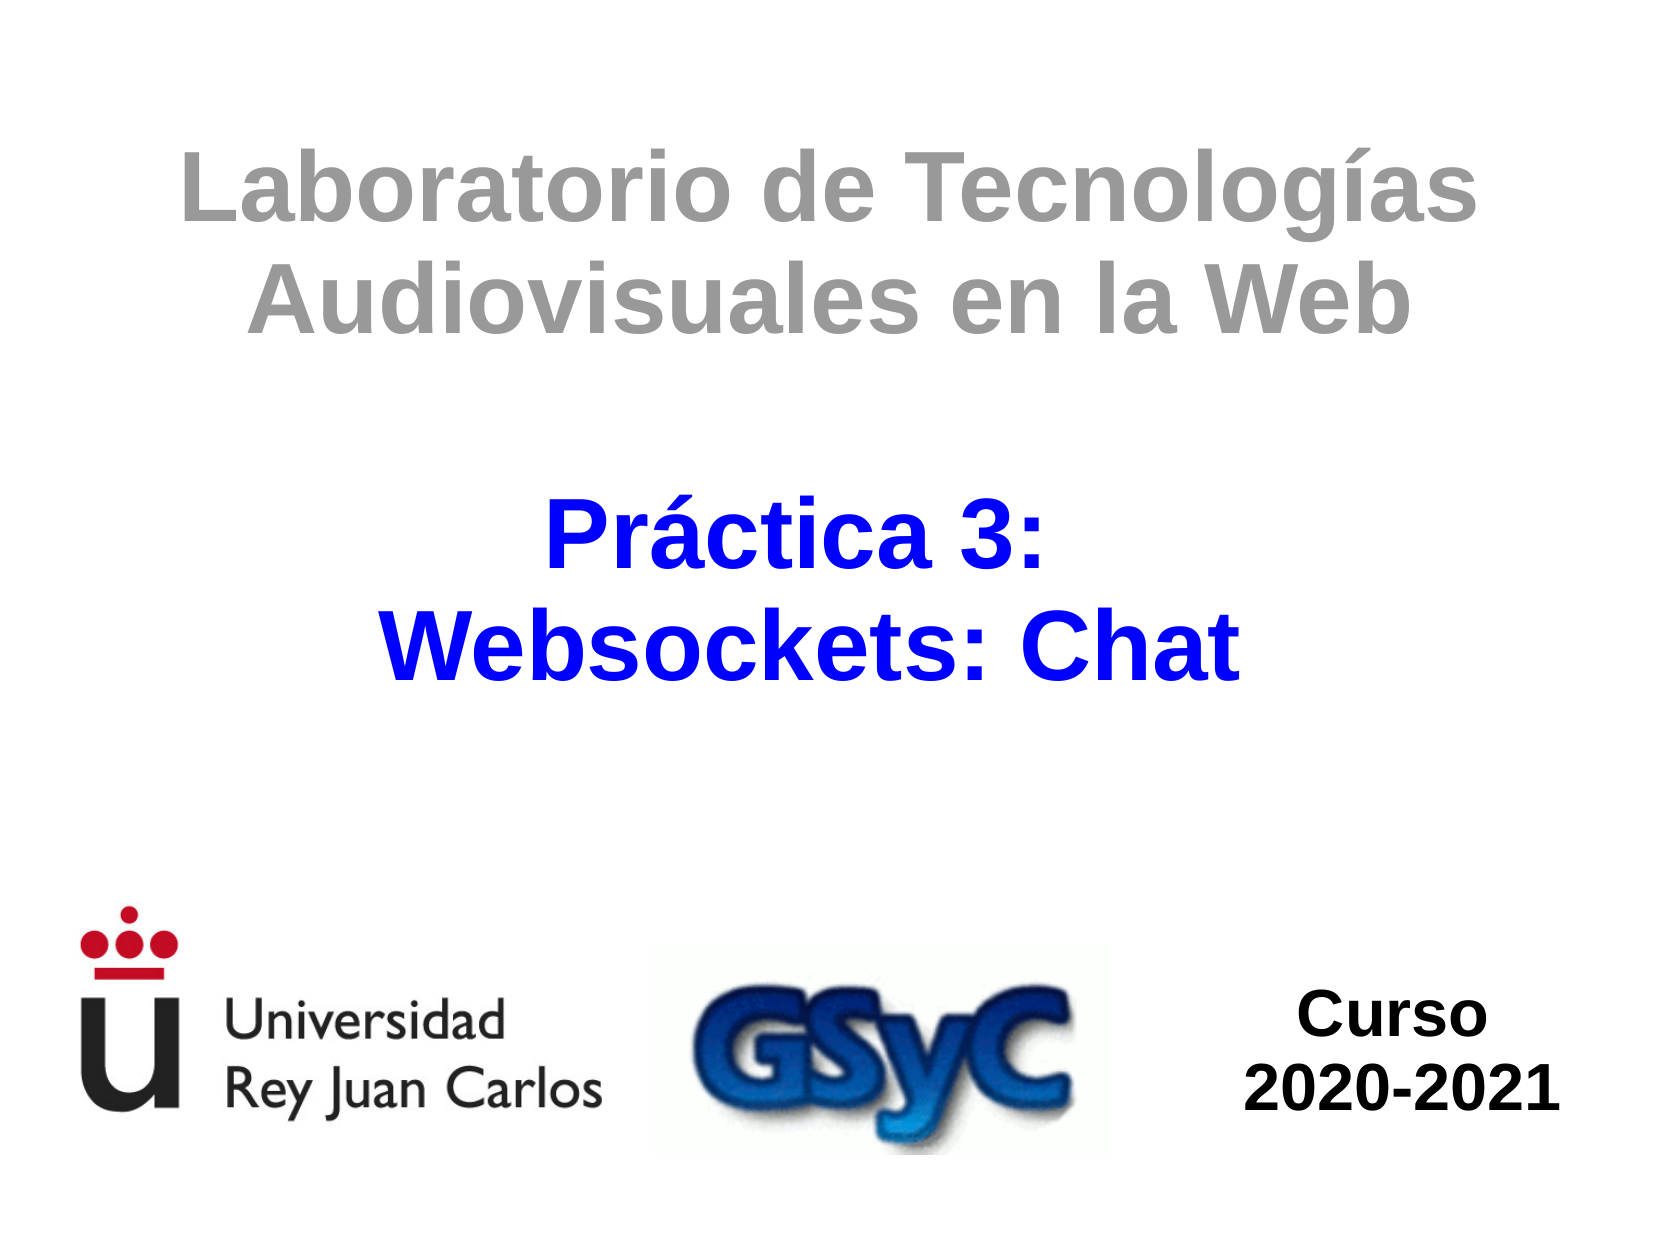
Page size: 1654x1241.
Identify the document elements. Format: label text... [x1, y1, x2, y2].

title Práctica 3: Websockets: Chat [135, 478, 1486, 702]
title Laboratorio de Tecnologías Audiovisuales en la Web [144, 75, 1516, 411]
picture [46, 884, 631, 1141]
title Curso 2020-2021 [1200, 975, 1606, 1126]
picture [653, 944, 1111, 1156]
